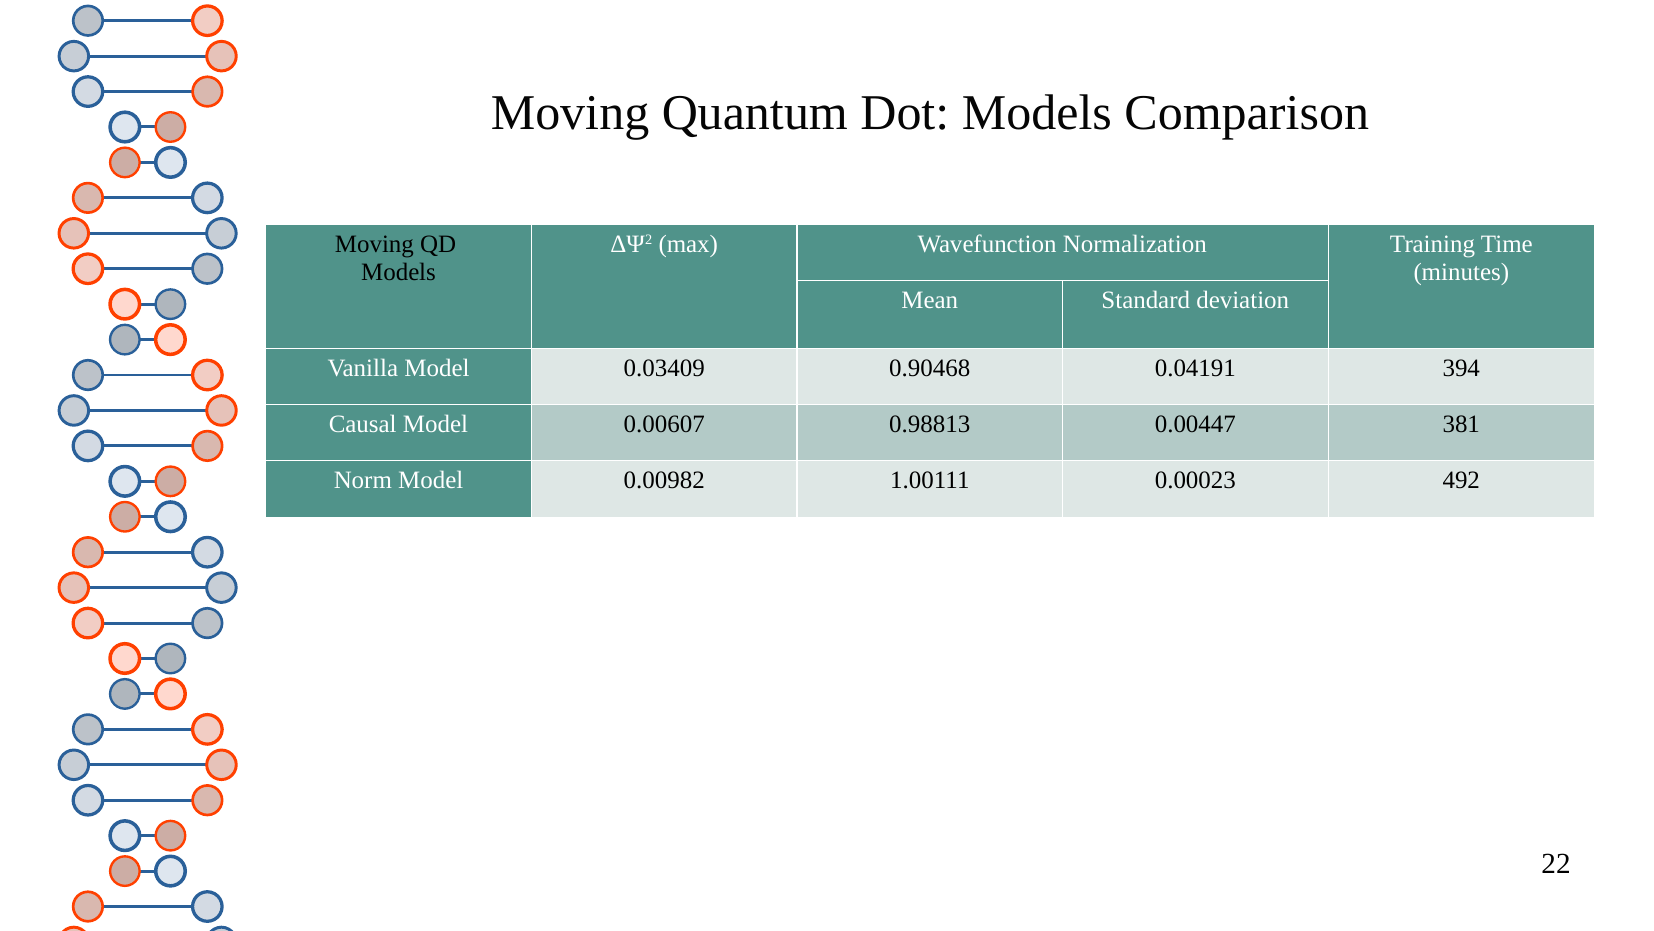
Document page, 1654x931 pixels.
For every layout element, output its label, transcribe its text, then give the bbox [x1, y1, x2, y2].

table_cell 1.00111 [798, 461, 1062, 517]
table_cell Standard deviation [1063, 281, 1328, 348]
table_cell 492 [1329, 461, 1594, 517]
title Moving Quantum Dot: Models Comparison [265, 35, 1595, 189]
table_header Moving QD Models [266, 225, 531, 348]
table_cell Causal Model [266, 405, 531, 460]
table_cell 0.00607 [532, 405, 796, 460]
table_cell 0.00447 [1063, 405, 1328, 460]
table_cell 0.03409 [532, 349, 796, 404]
table_cell 0.00982 [532, 461, 796, 517]
table_cell 0.98813 [798, 405, 1062, 460]
table_cell Norm Model [266, 461, 531, 517]
table_header Wavefunction Normalization [798, 225, 1328, 280]
table_header Training Time (minutes) [1329, 225, 1594, 348]
table_cell 394 [1329, 349, 1594, 404]
table_cell Vanilla Model [266, 349, 531, 404]
table_cell Mean [798, 281, 1062, 348]
table_cell 0.90468 [798, 349, 1062, 404]
table_cell 381 [1329, 405, 1594, 460]
table_cell 0.04191 [1063, 349, 1328, 404]
table_cell 0.00023 [1063, 461, 1328, 517]
table_header ΔΨ2 (max) [532, 225, 796, 348]
